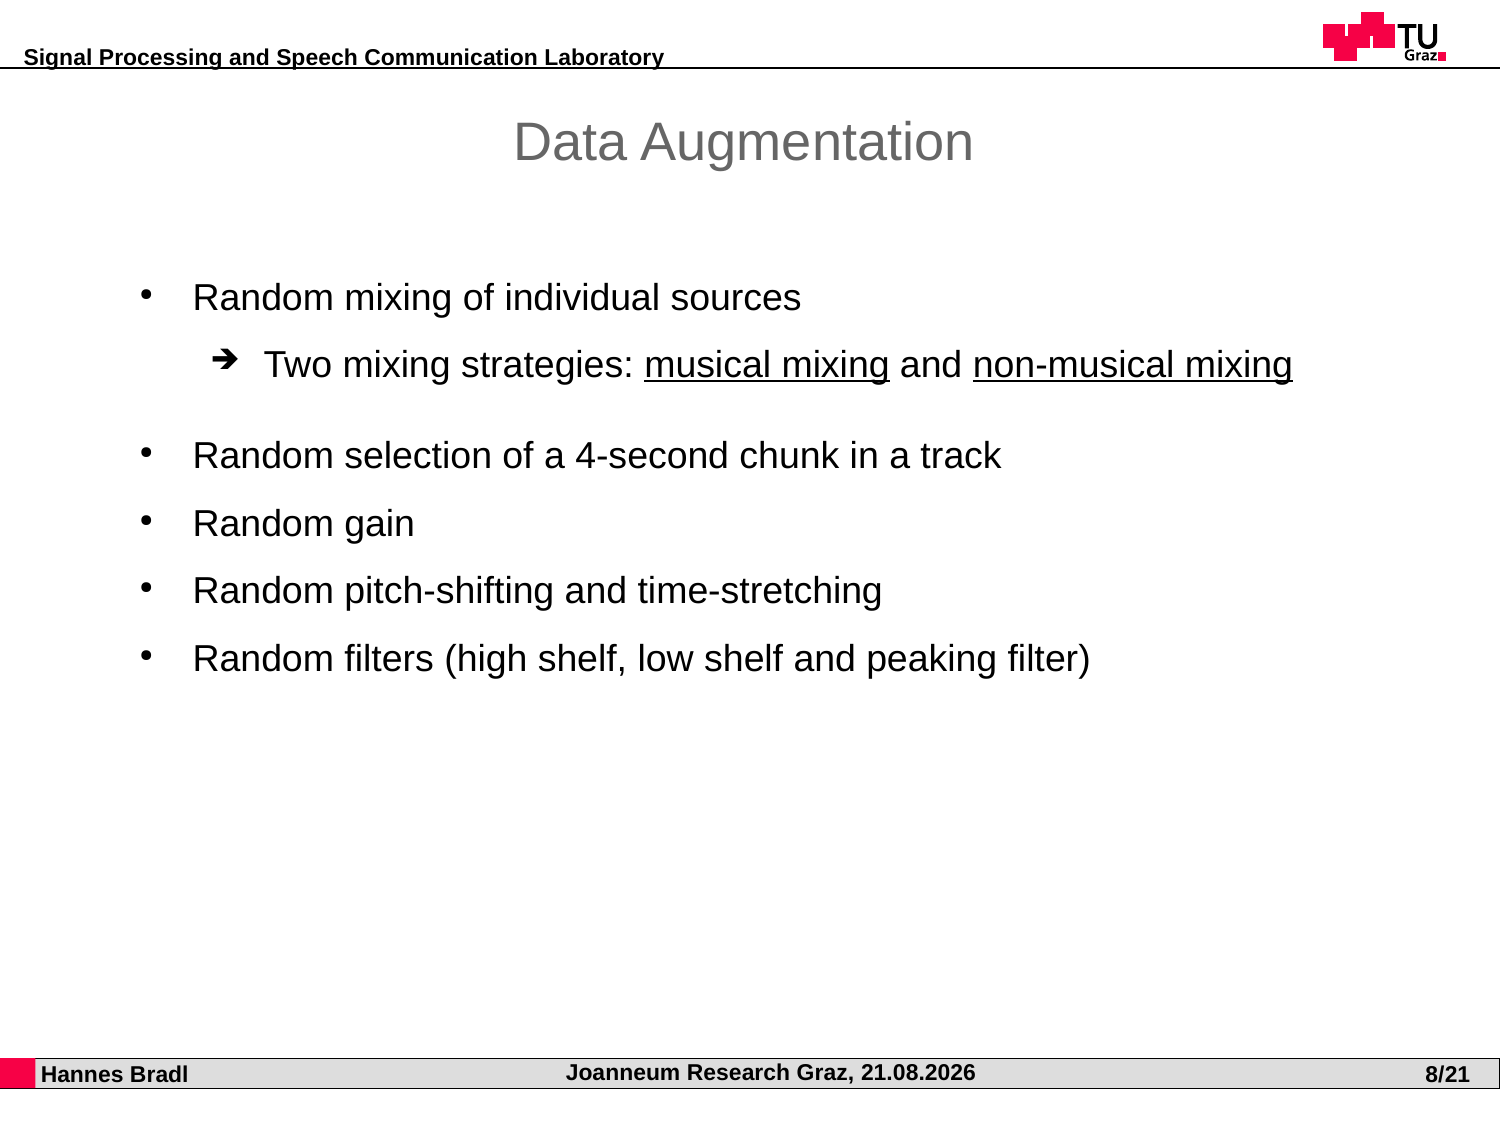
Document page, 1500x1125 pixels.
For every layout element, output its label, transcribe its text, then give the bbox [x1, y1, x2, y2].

list Random mixing of individual sources Two mixing strategies: musical mixing and non-musical mixing Random selection of a 4-second chunk in a track Random gain Random pitch-shifting and time-stretching Random filters (high shelf, low shelf and peaking filter) [107, 243, 1382, 763]
list Data Augmentation [107, 106, 1382, 201]
